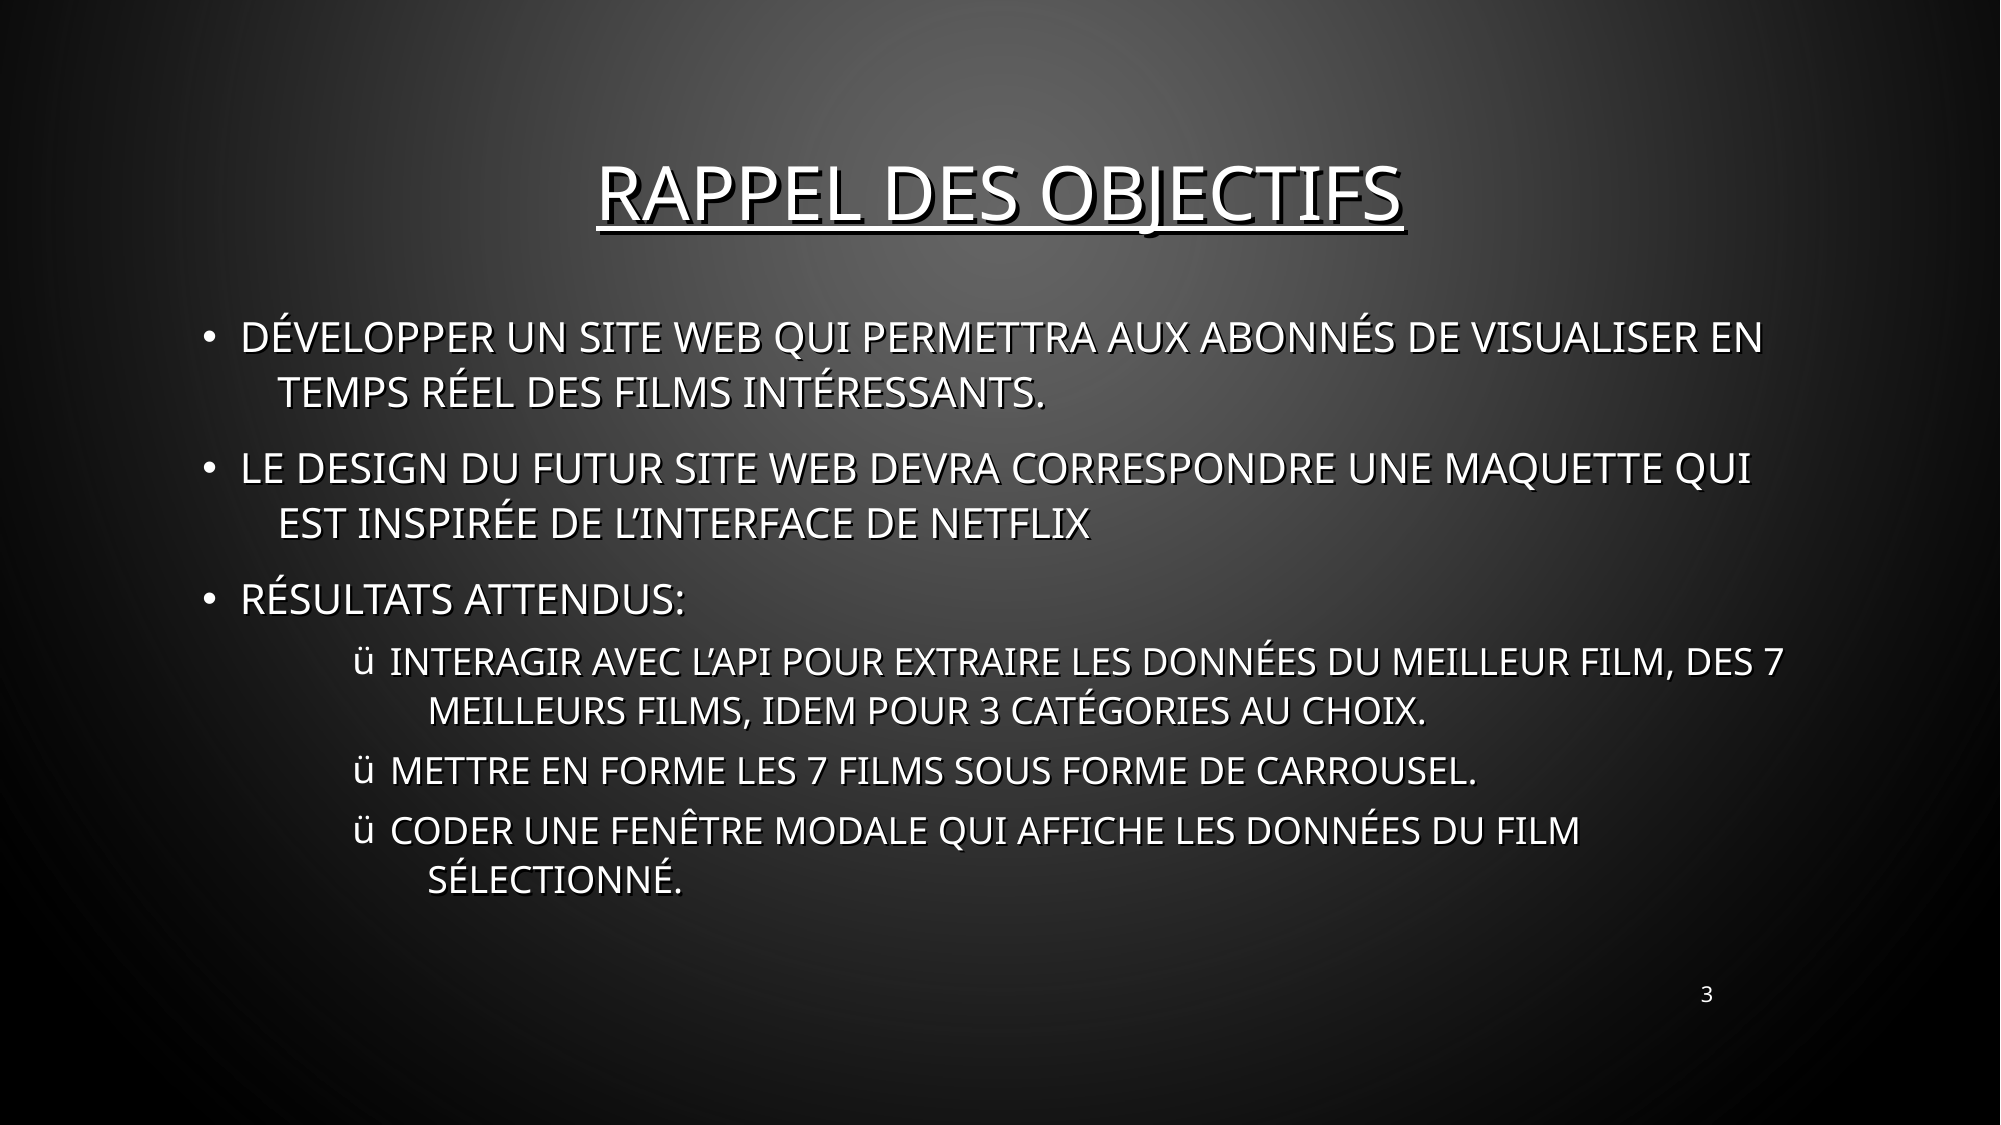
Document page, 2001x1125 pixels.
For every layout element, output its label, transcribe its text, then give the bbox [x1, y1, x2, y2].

list Développer un site web qui permettra aux abonnés de visualiser en temps réel des films intéressants. Le design du futur site web devra correspondre une maquette qui est inspirée de l’interface de Netflix Résultats attendus: Interagir avec l’API pour extraire les données du meilleur film, des 7 meilleurs films, idem pour 3 catégories au choix. Mettre en forme les 7 films sous forme de carrousel. Coder une fenêtre modale qui affiche les données du film sélectionné. [187, 298, 1813, 953]
title Rappel des objectifs [149, 65, 1850, 327]
text_box [1685, 965, 1813, 1025]
